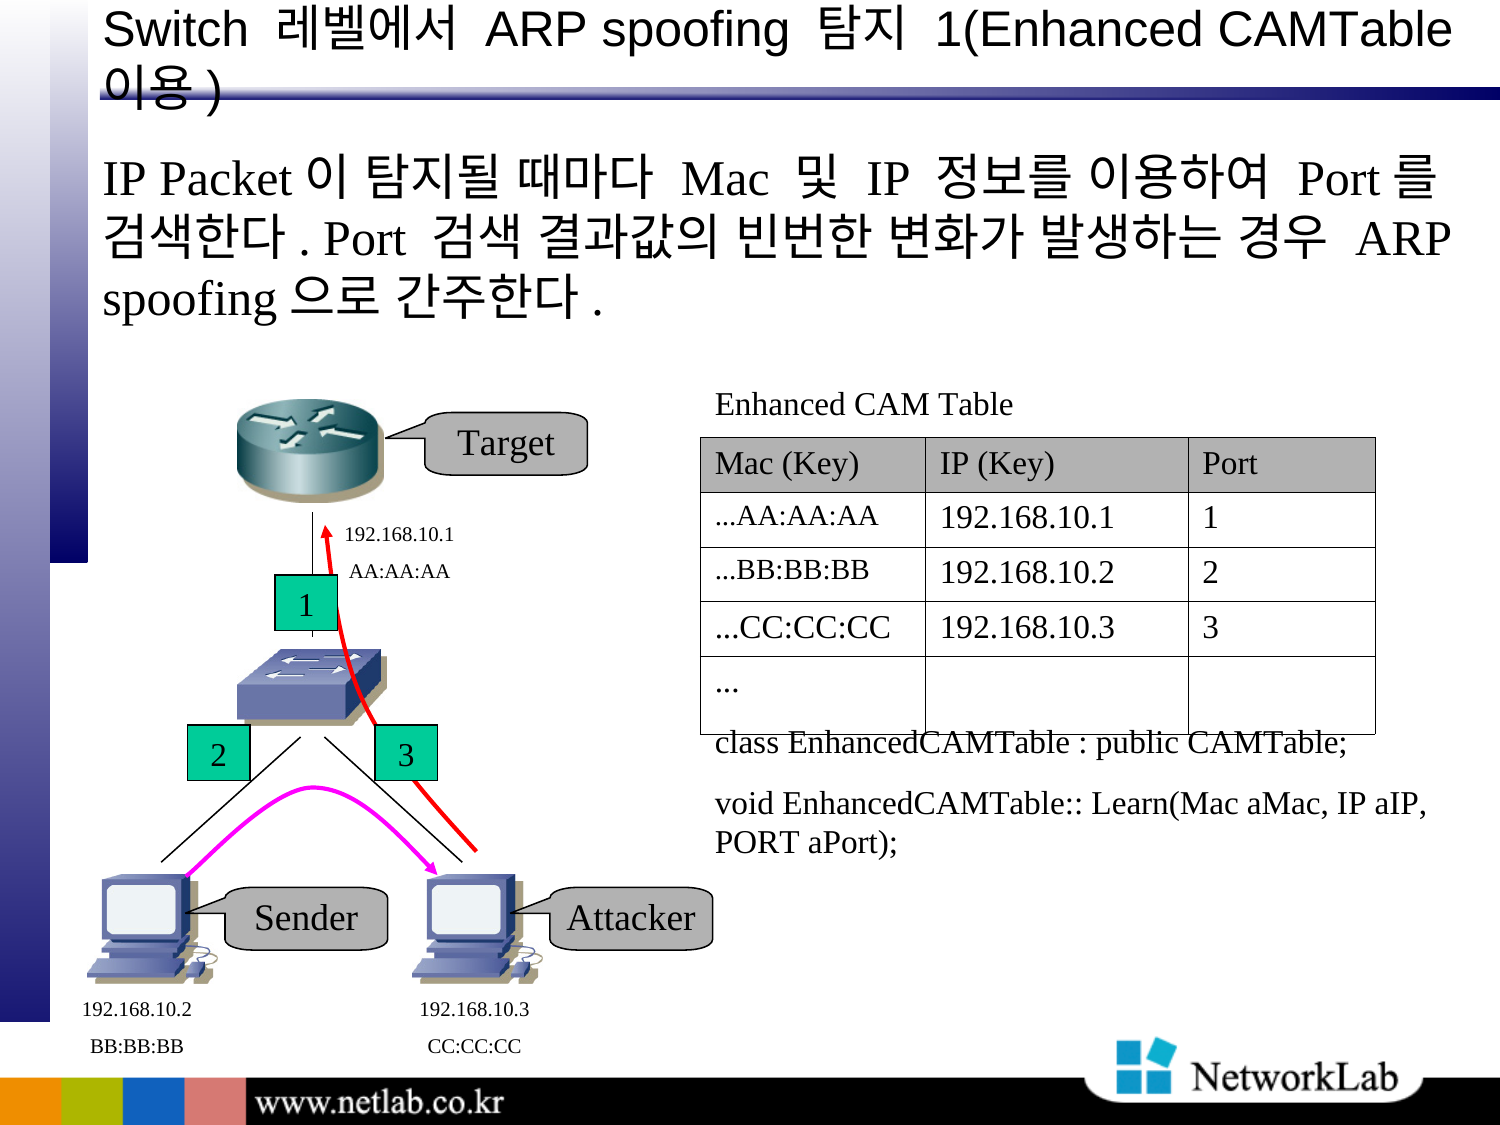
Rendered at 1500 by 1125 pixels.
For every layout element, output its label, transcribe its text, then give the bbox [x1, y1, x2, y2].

table_cell 192.168.10.1 [926, 493, 1188, 547]
table_cell [1189, 657, 1375, 712]
table_cell 3 [1189, 602, 1375, 656]
picture [348, 649, 387, 724]
table_cell 1 [1189, 493, 1375, 547]
picture [142, 95, 160, 100]
text_box 3 [375, 724, 438, 781]
picture [87, 874, 218, 984]
text_box Sender [185, 887, 388, 951]
table_cell 192.168.10.3 [926, 602, 1188, 656]
table_cell 192.168.10.2 [926, 548, 1188, 601]
table_header Mac (Key) [701, 438, 925, 492]
table_header Port [1189, 438, 1375, 492]
text_box IP Packet이 탐지될 때마다 Mac 및 IP 정보를 이용하여 Port를 검색한다. Port 검색 결과값의 빈번한 변화가 발생하는 경우 ARP spoofing으로 간주한다. [87, 137, 1500, 333]
text_box Switch 레벨에서 ARP spoofing 탐지 1(Enhanced CAMTable 이용) [87, 18, 1500, 95]
text_box 1 [275, 574, 338, 631]
picture [0, 1022, 1500, 1125]
picture [237, 399, 384, 503]
text_box class EnhancedCAMTable : public CAMTable; void EnhancedCAMTable:: Learn(Mac aMac, IP aIP, PORT aPort); [699, 712, 1451, 869]
table_cell ... [701, 657, 925, 712]
table_cell ...CC:CC:CC [701, 602, 925, 656]
table_cell 2 [1189, 548, 1375, 601]
picture [412, 874, 543, 984]
picture [181, 95, 215, 100]
picture [219, 95, 1500, 100]
table_cell ...BB:BB:BB [701, 548, 925, 601]
text_box 2 [187, 724, 251, 781]
text_box Enhanced CAM Table [699, 374, 1376, 431]
table_header IP (Key) [926, 438, 1188, 492]
text_box Attacker [510, 887, 713, 951]
text_box Target [385, 412, 588, 476]
picture [237, 649, 373, 727]
text_box 192.168.10.1 AA:AA:AA [324, 512, 475, 591]
picture [99, 95, 116, 100]
text_box 192.168.10.2 BB:BB:BB [62, 987, 212, 1066]
table_cell [926, 657, 1188, 712]
table_cell ...AA:AA:AA [701, 493, 925, 547]
picture [119, 95, 137, 100]
text_box 192.168.10.3 CC:CC:CC [399, 987, 550, 1066]
